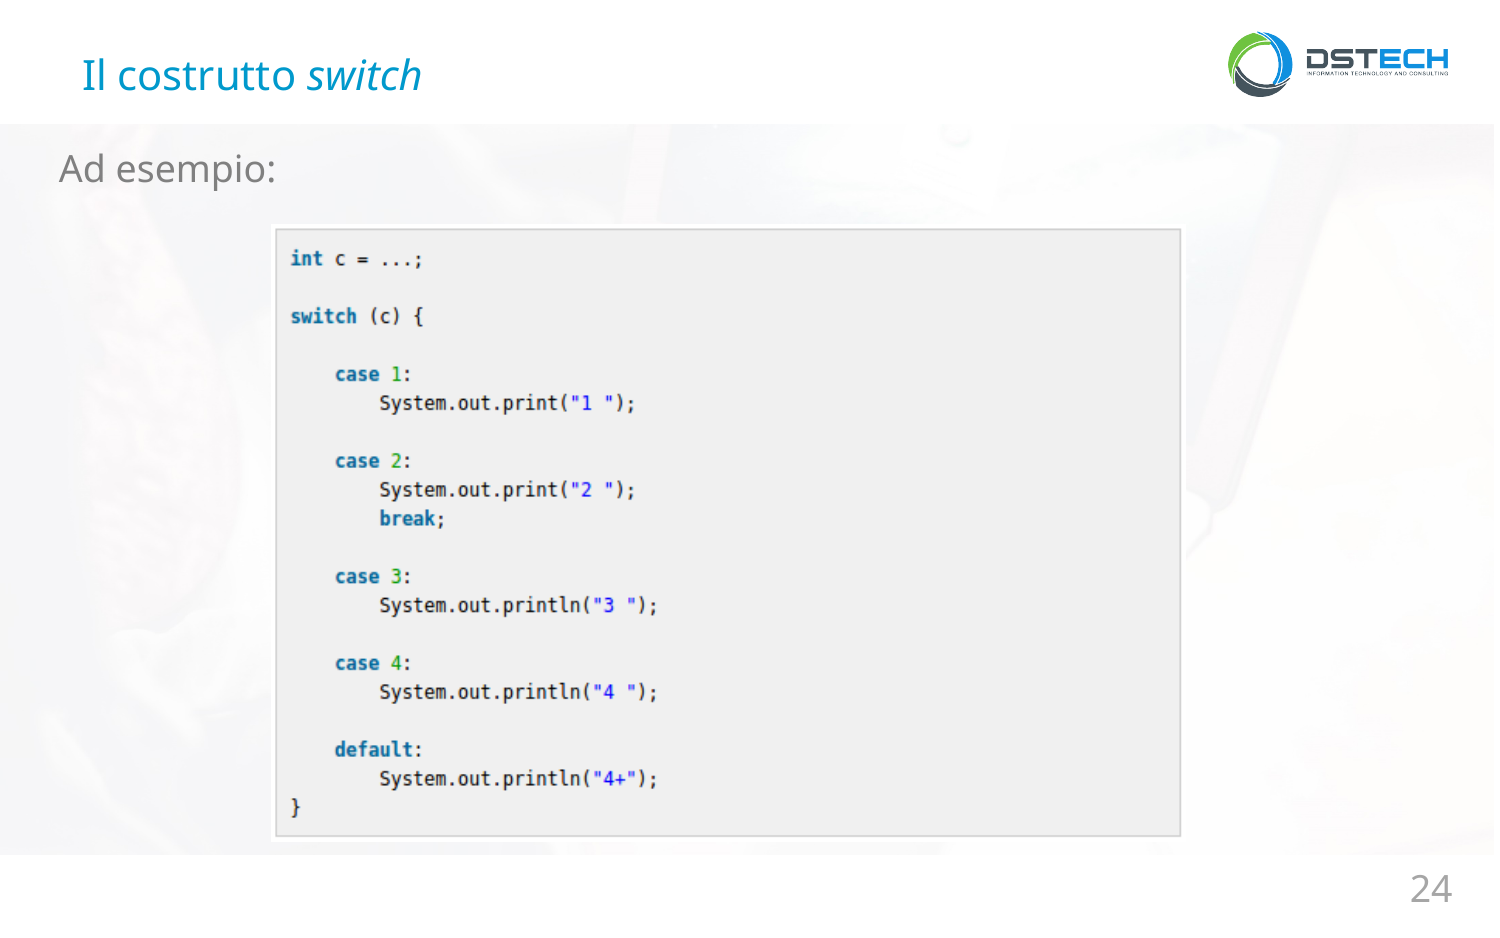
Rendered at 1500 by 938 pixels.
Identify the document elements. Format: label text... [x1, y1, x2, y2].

text_box 24 [1381, 871, 1460, 910]
picture [1228, 31, 1448, 97]
text_box Ad esempio: [59, 145, 1465, 871]
picture [271, 224, 1186, 842]
picture [0, 124, 1494, 855]
text_box Il costrutto switch [67, 41, 1229, 107]
